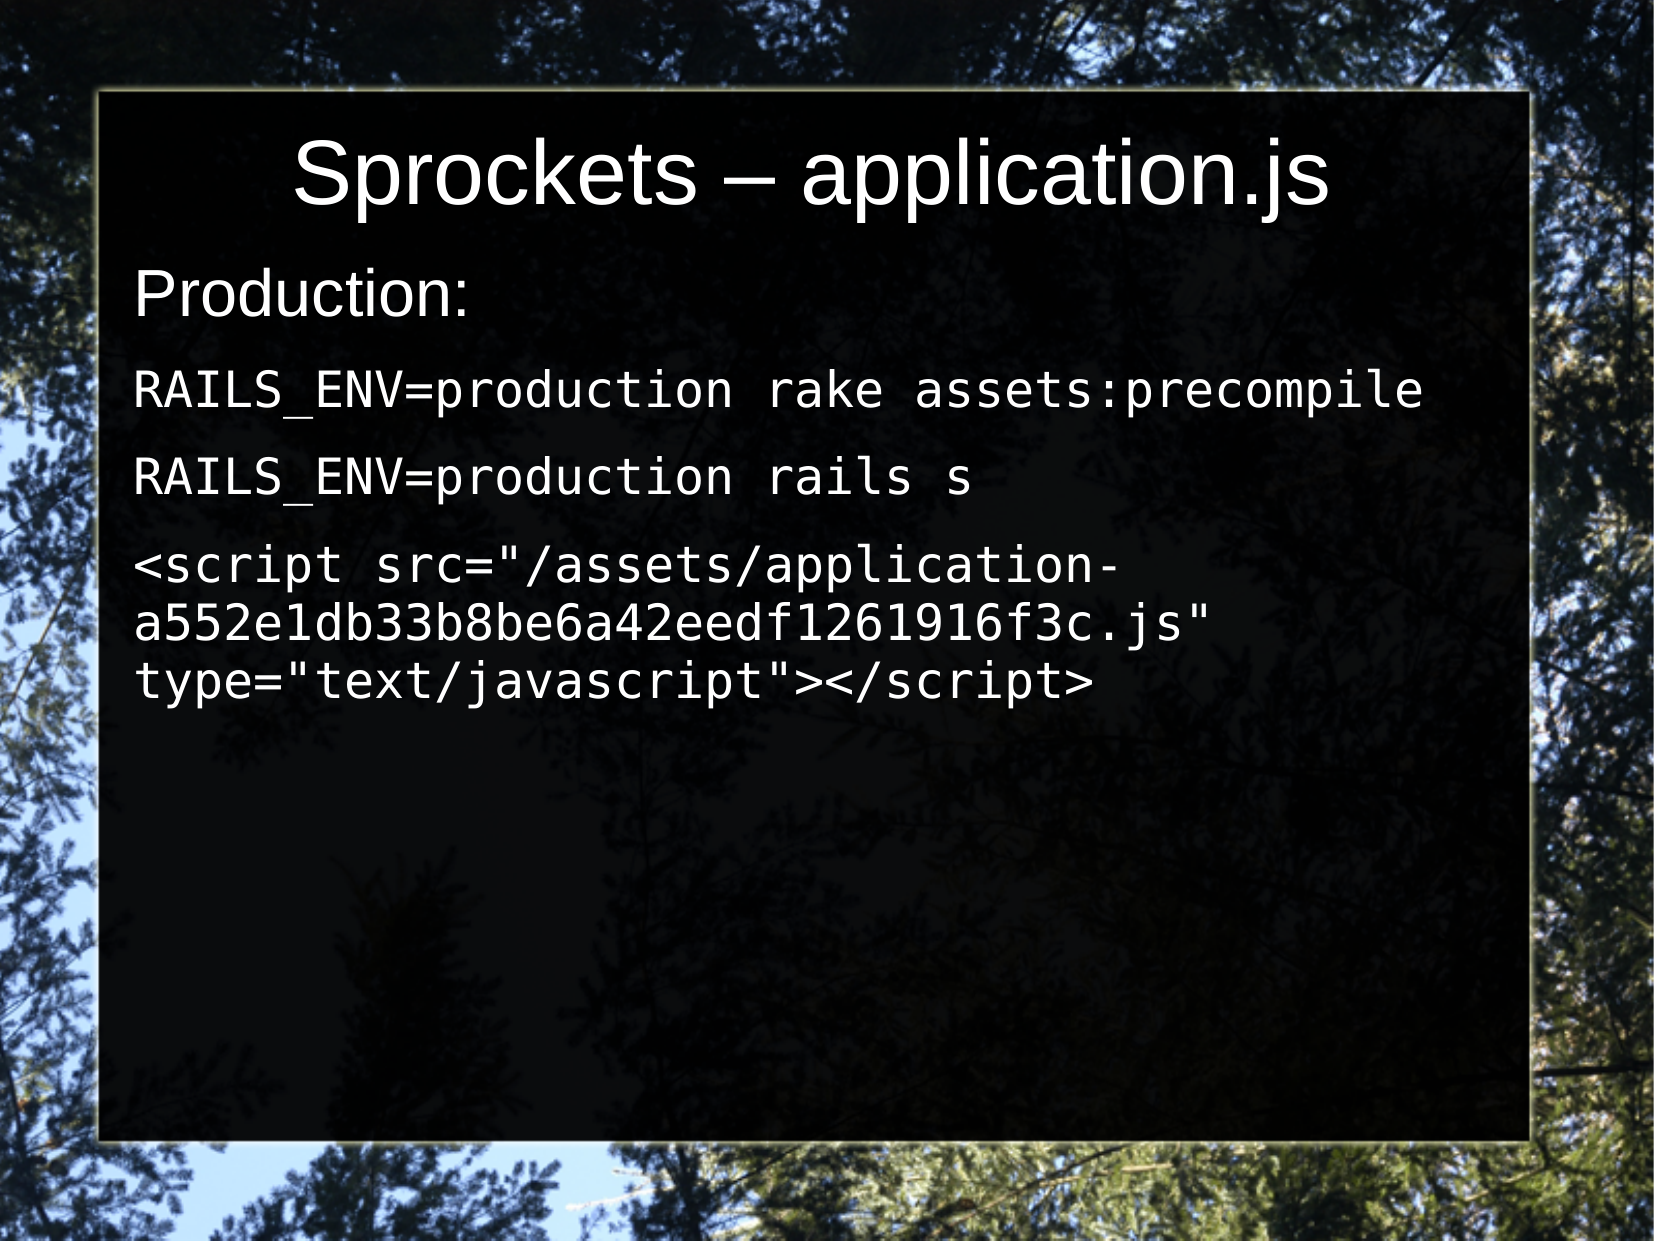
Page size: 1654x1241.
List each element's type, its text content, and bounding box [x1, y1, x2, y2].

list Production: RAILS_ENV=production rake assets:precompile RAILS_ENV=production rails s <script src="/assets/application-a552e1db33b8be6a42eedf1261916f3c.js" type="text/javascript"></script> [134, 256, 1516, 1038]
title Sprockets – application.js [88, 88, 1536, 257]
picture [0, 0, 1654, 1241]
